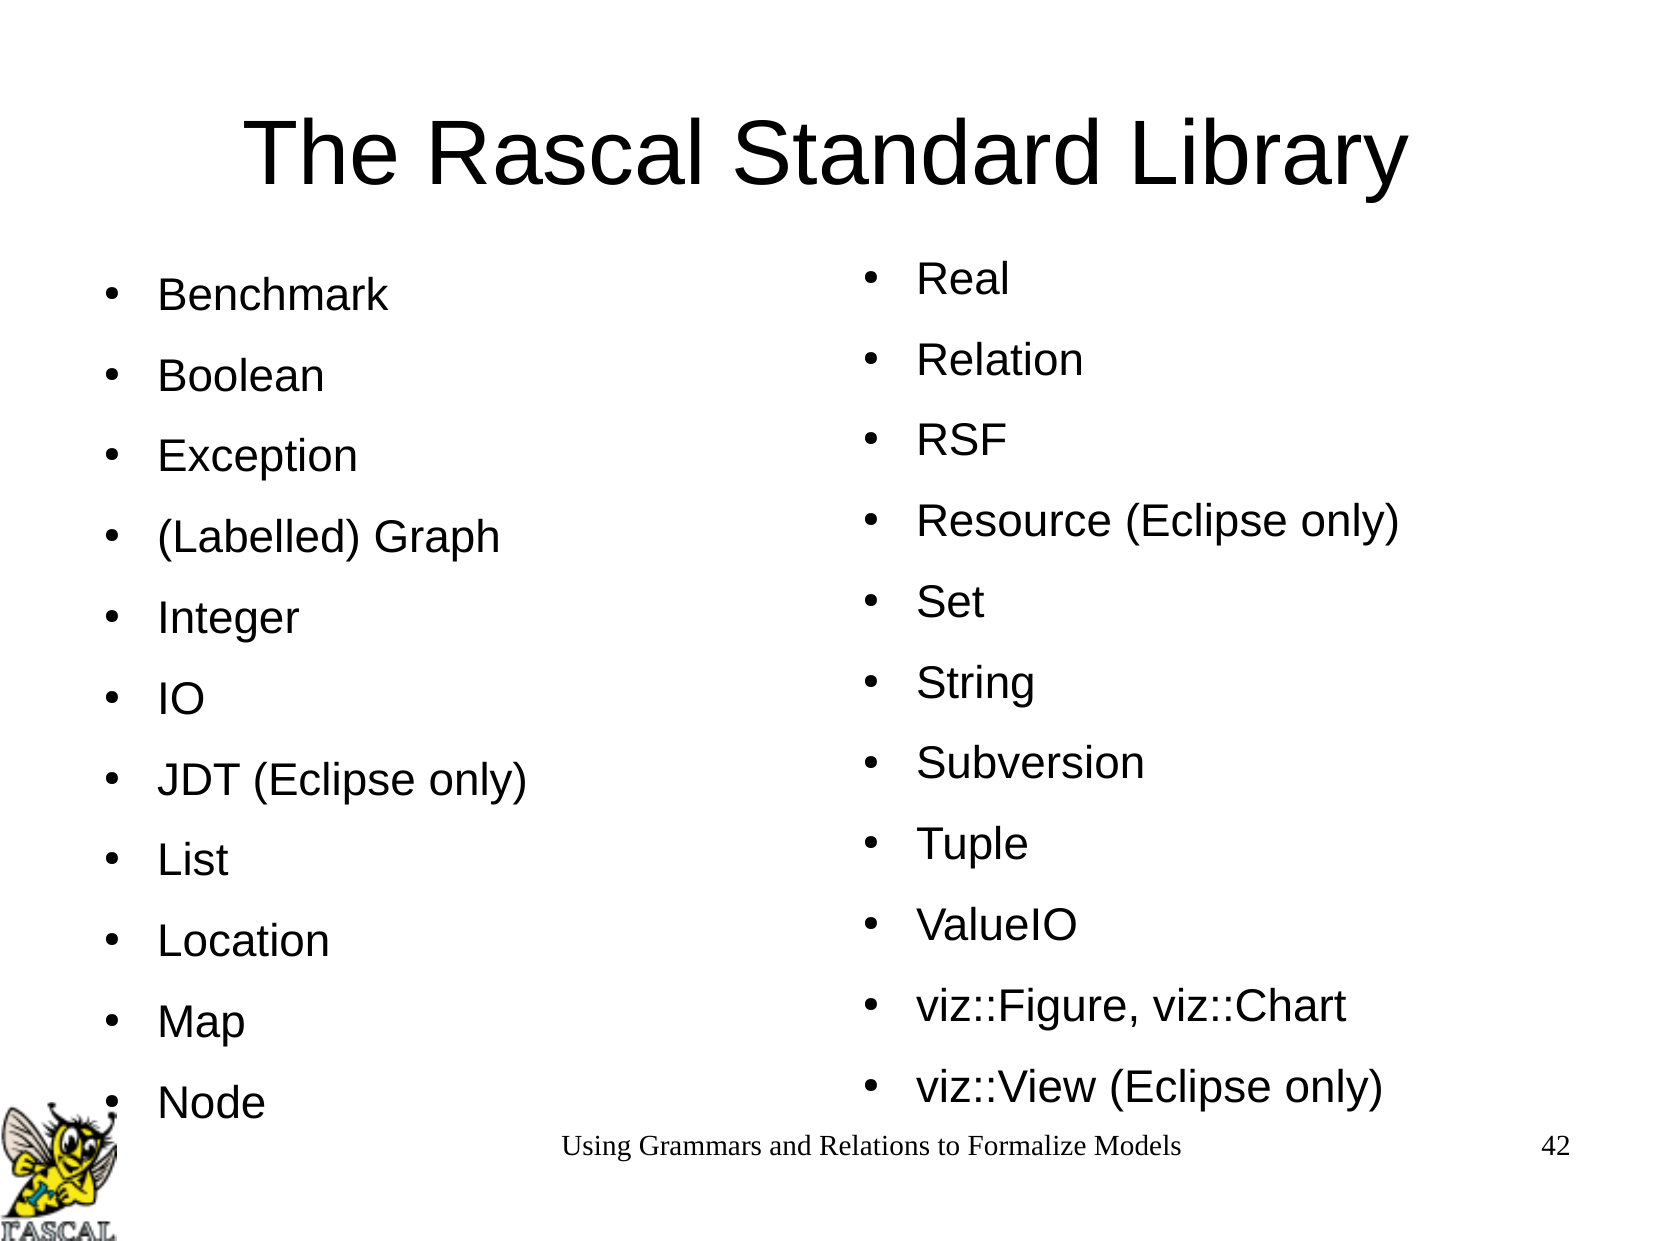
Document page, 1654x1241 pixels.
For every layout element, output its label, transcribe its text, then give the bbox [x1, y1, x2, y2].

list Benchmark Boolean Exception (Labelled) Graph Integer IO JDT (Eclipse only) List Location Map Node [86, 268, 813, 1088]
picture [0, 1102, 117, 1241]
list Real Relation RSF Resource (Eclipse only) Set String Subversion Tuple ValueIO viz::Figure, viz::Chart viz::View (Eclipse only) [845, 252, 1572, 1118]
title The Rascal Standard Library [82, 49, 1571, 257]
